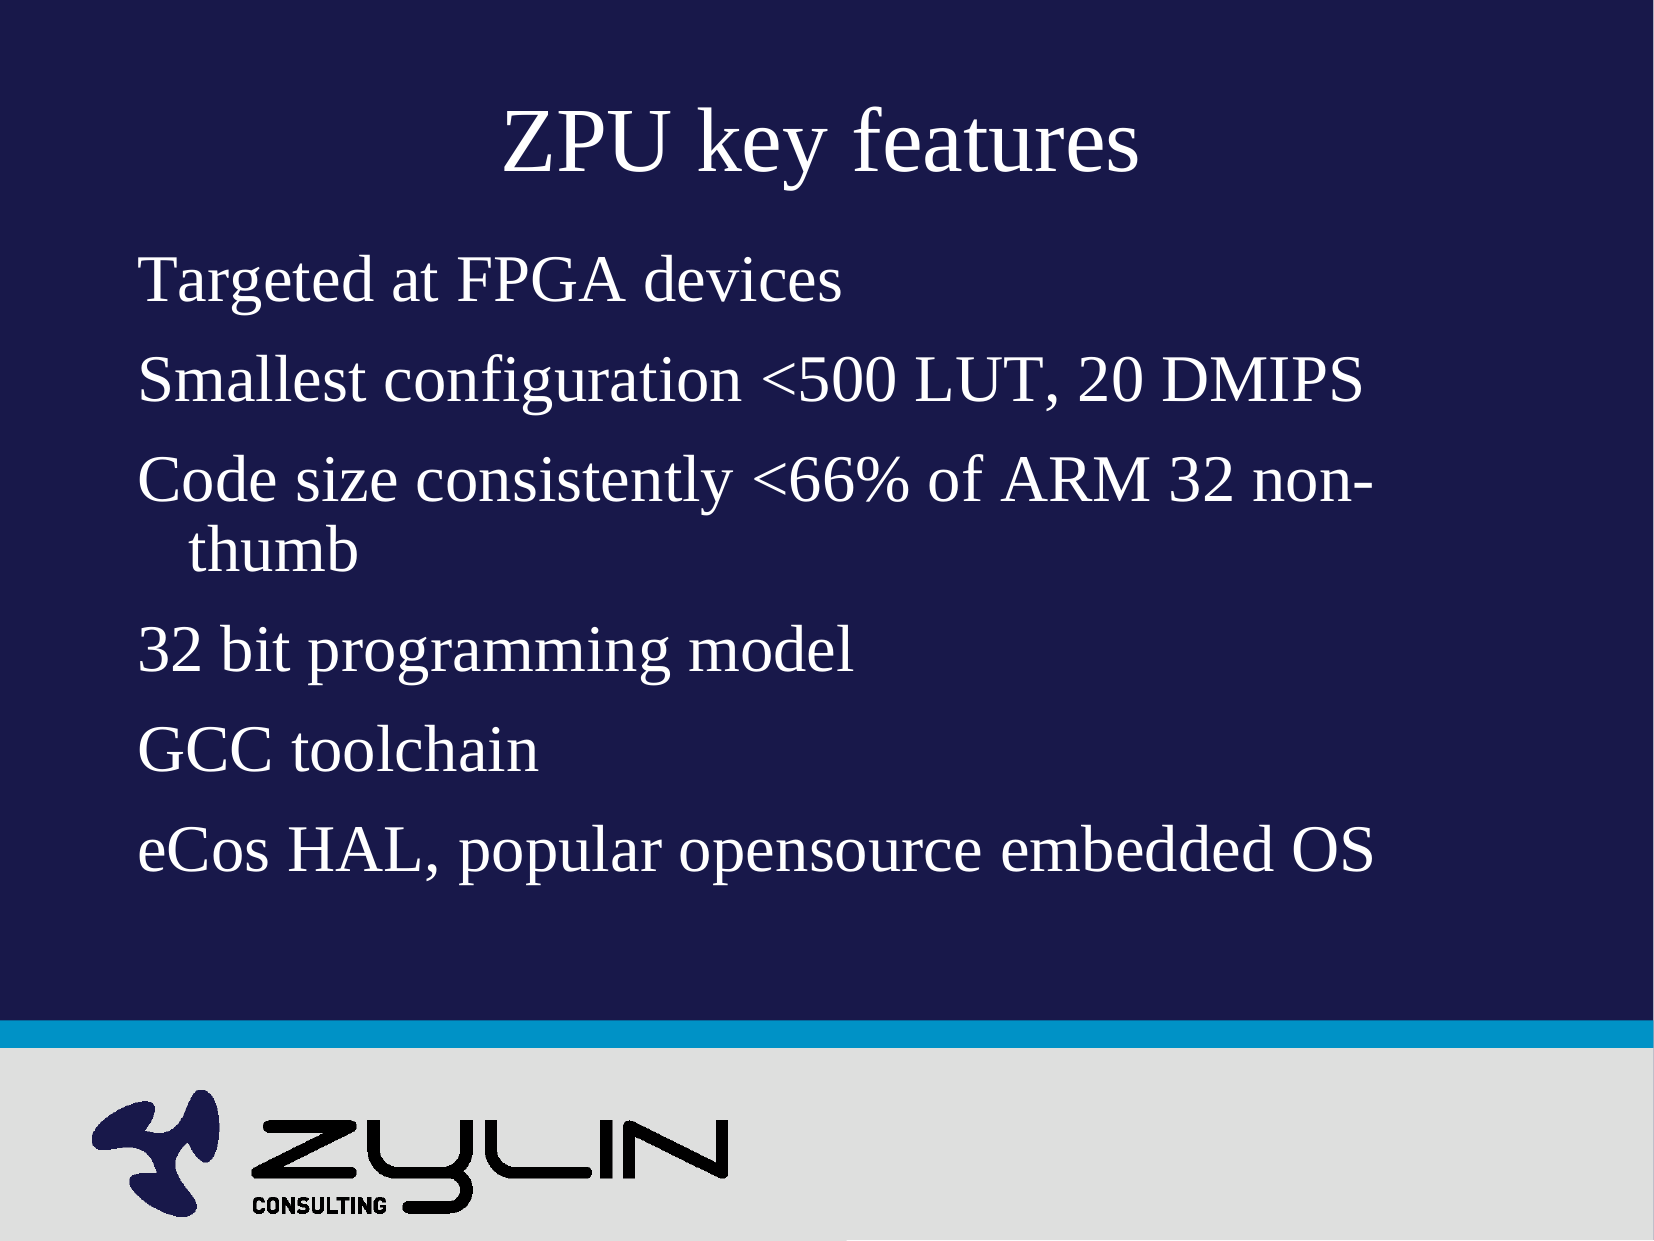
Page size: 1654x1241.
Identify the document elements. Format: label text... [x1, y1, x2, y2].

text_box [0, 1020, 1654, 1241]
picture [0, 1049, 812, 1241]
list Targeted at FPGA devices Smallest configuration <500 LUT, 20 DMIPS Code size consistently <66% of ARM 32 non-thumb 32 bit programming model GCC toolchain eCos HAL, popular opensource embedded OS [120, 245, 1533, 1004]
title ZPU key features [117, 79, 1526, 206]
